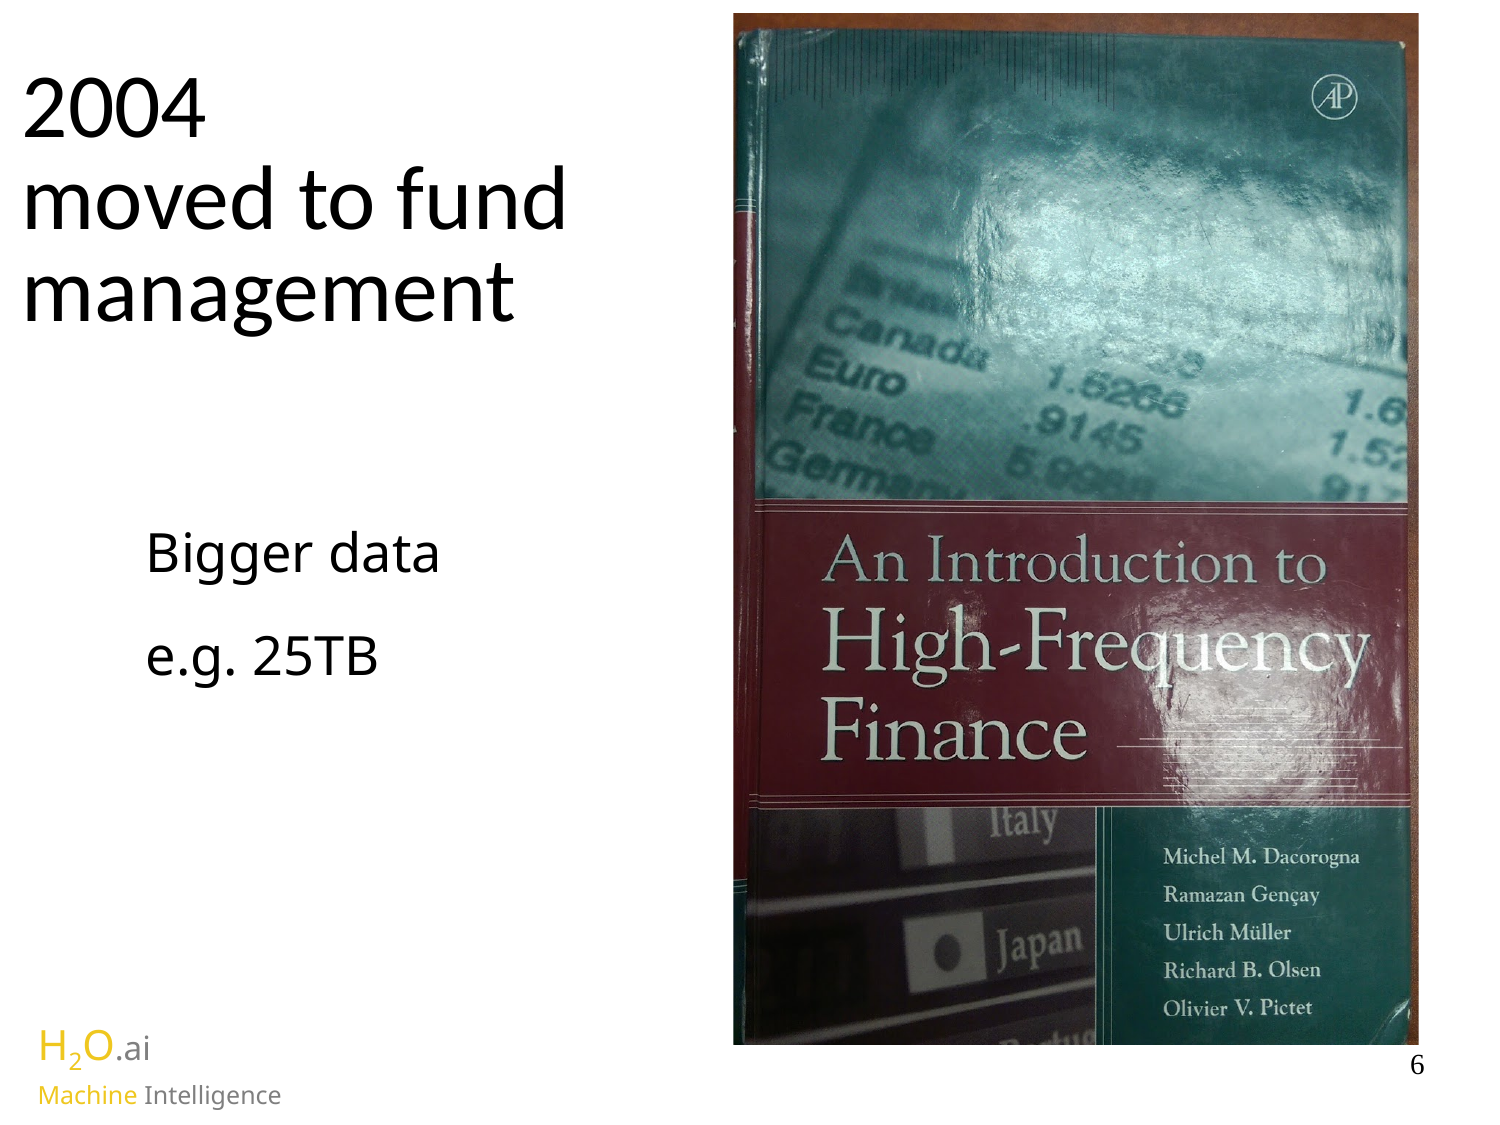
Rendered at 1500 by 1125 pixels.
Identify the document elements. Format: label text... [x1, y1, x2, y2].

title 2004 moved to fund management [21, 68, 733, 529]
list Bigger data e.g. 25TB [75, 203, 1425, 1066]
picture [733, 13, 1419, 1045]
